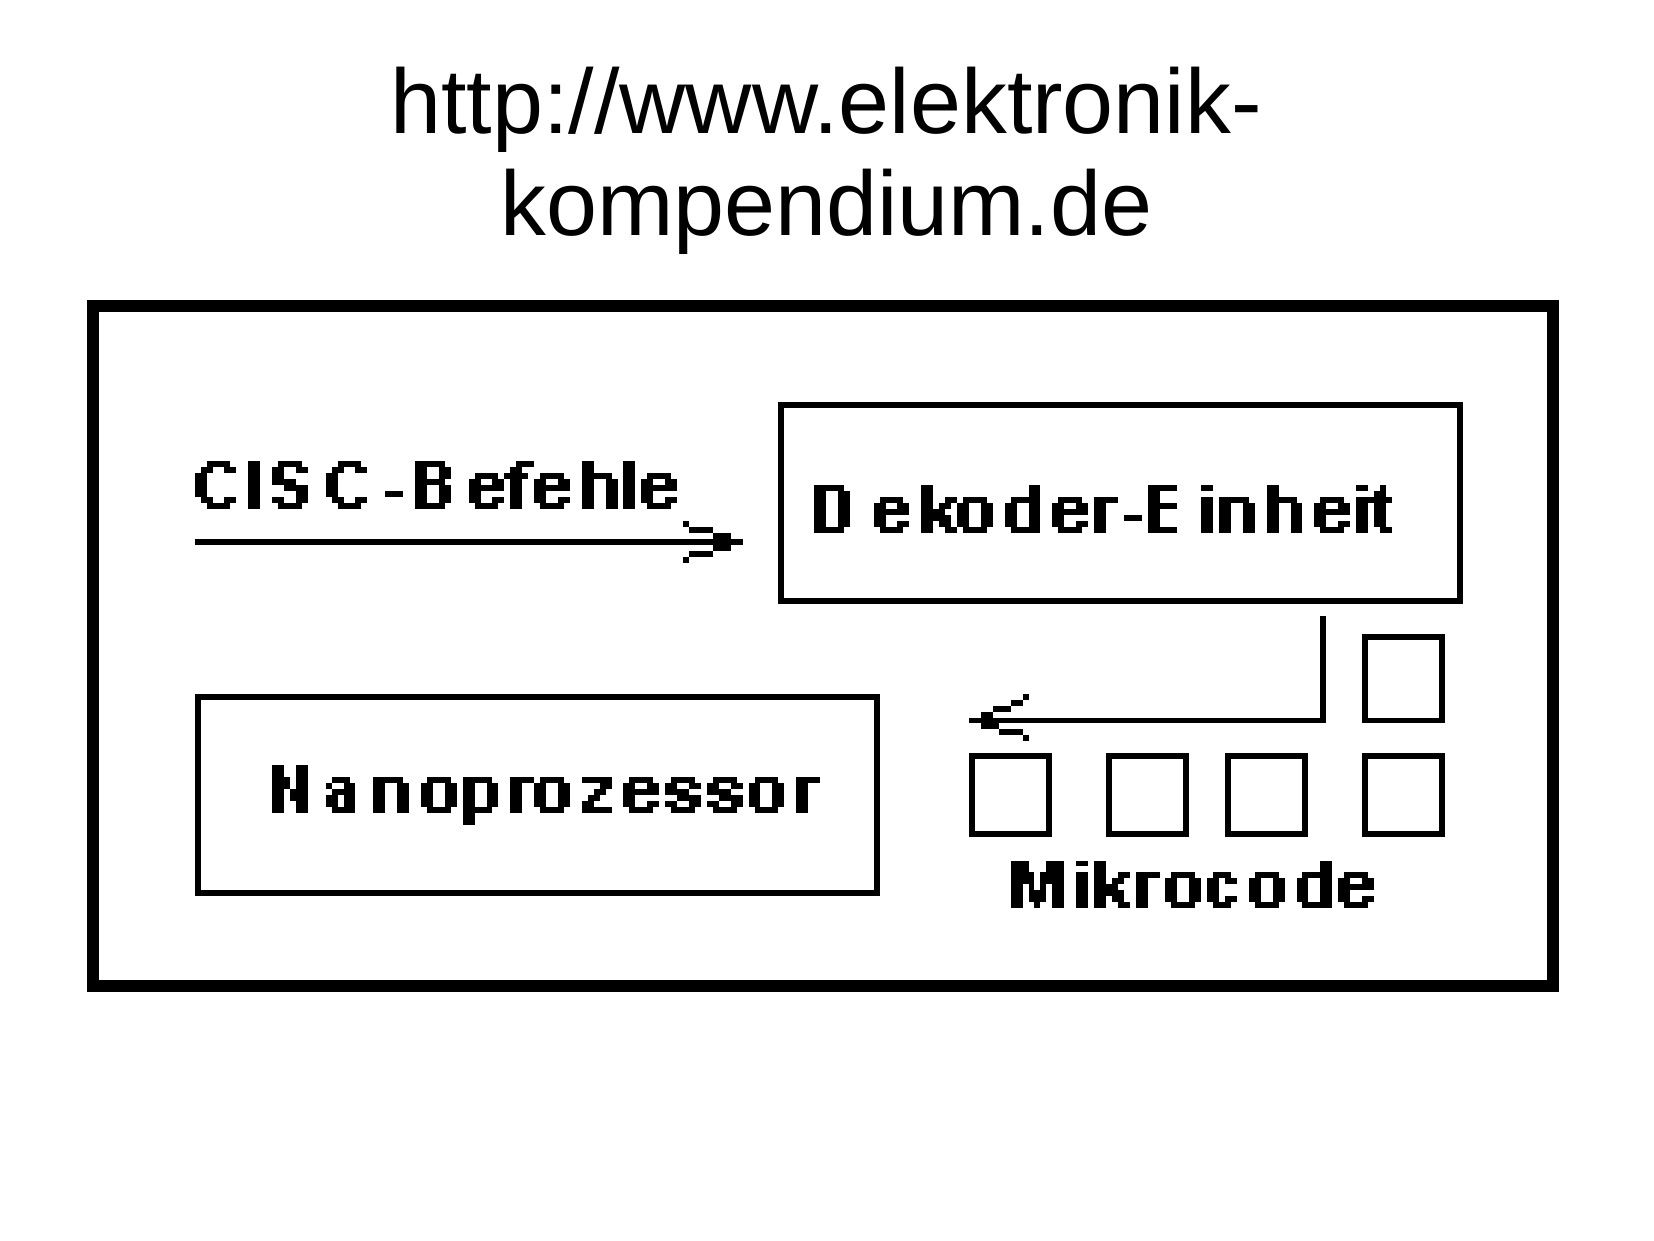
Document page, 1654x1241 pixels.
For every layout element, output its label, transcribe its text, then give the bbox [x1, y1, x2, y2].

picture [82, 295, 1571, 1004]
title http://www.elektronik-kompendium.de [82, 49, 1571, 257]
